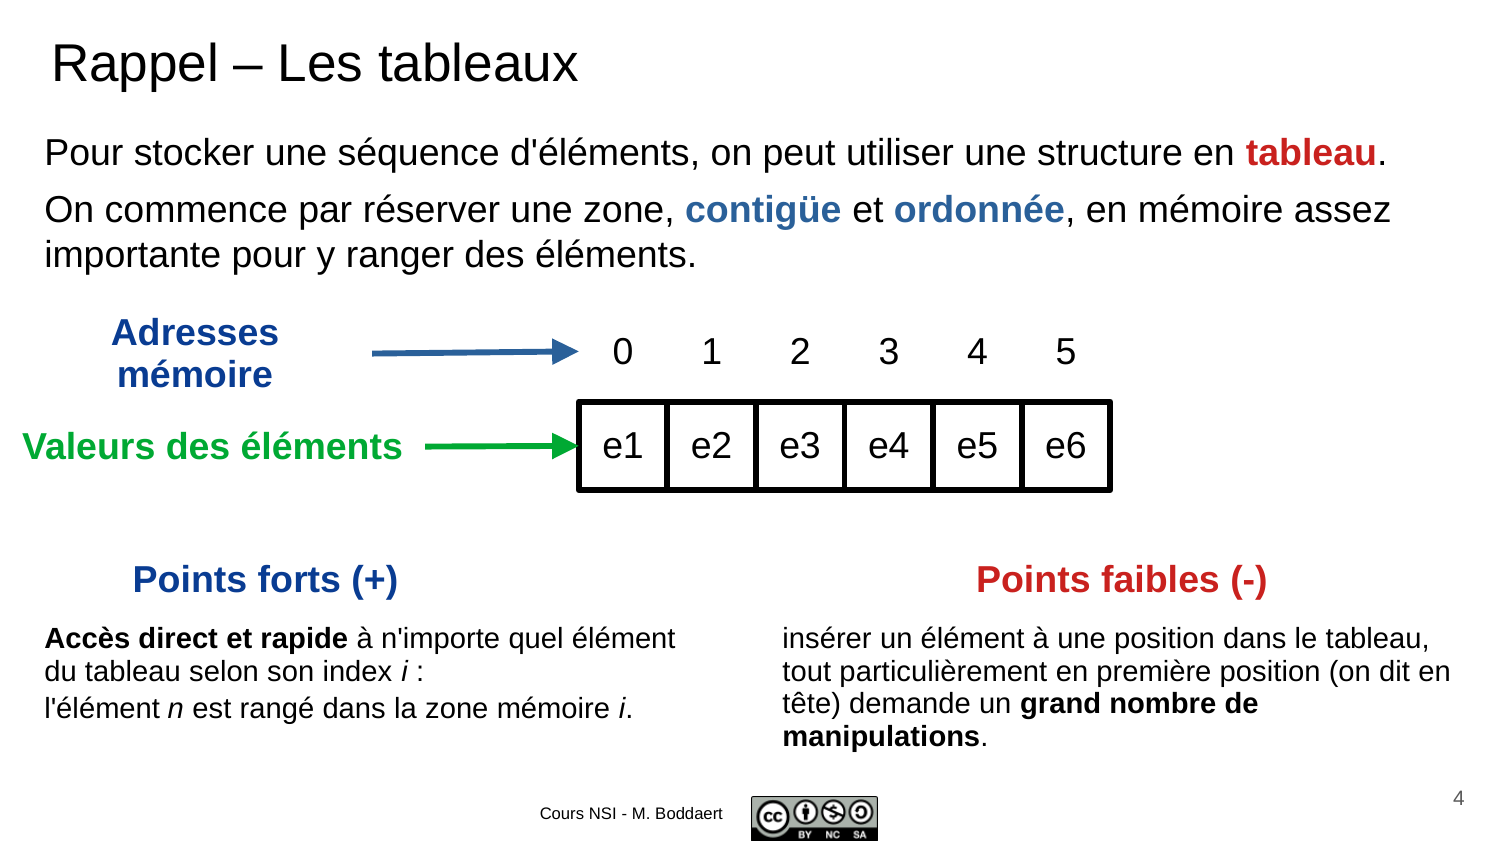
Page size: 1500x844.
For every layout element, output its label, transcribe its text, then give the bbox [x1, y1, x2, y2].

text_box 3 [844, 307, 933, 396]
text_box e4 [844, 401, 933, 491]
picture [751, 796, 878, 841]
text_box e5 [933, 401, 1021, 491]
text_box e1 [578, 401, 667, 491]
text_box 4 [933, 307, 1021, 396]
text_box Valeurs des éléments [0, 395, 426, 498]
text_box Pour stocker une séquence d'éléments, on peut utiliser une structure en tableau. On commence par réserver une zone, contigüe et ordonnée, en mémoire assez importante pour y ranger des éléments. [29, 120, 1477, 760]
text_box 0 [578, 307, 667, 396]
text_box Points forts (+) [88, 543, 443, 614]
text_box e6 [1021, 401, 1111, 491]
text_box 2 [755, 307, 844, 396]
text_box Adresses mémoire [17, 317, 373, 390]
text_box e2 [667, 401, 755, 491]
text_box Points faibles (-) [944, 543, 1300, 614]
text_box 5 [1021, 307, 1111, 396]
title Rappel – Les tableaux [51, 13, 1449, 108]
text_box Accès direct et rapide à n'importe quel élément du tableau selon son index i : l'élément n est rangé dans la zone mémoire i. [29, 614, 709, 760]
text_box e3 [755, 401, 844, 491]
slide_number <numéro> [1389, 764, 1480, 830]
text_box insérer un élément à une position dans le tableau, tout particulièrement en première position (on dit en tête) demande un grand nombre de manipulations. [767, 614, 1477, 766]
text_box 1 [667, 307, 755, 396]
